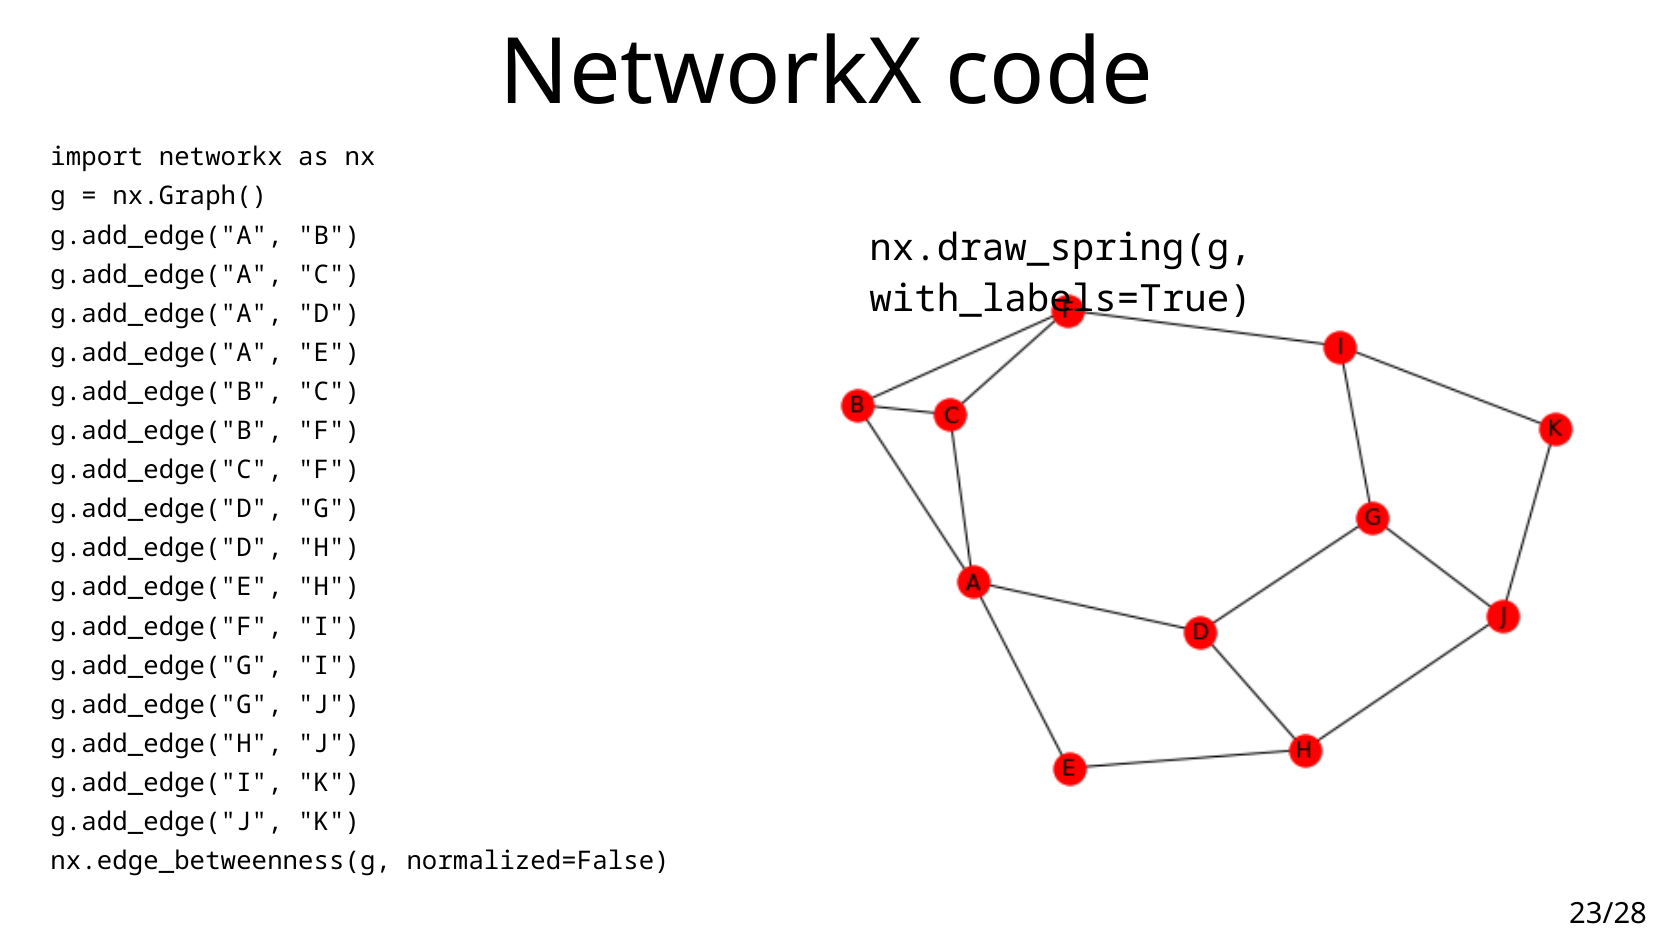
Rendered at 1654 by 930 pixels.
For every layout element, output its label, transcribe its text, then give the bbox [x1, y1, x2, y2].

title NetworkX code [82, 1, 1571, 135]
picture [745, 260, 1617, 845]
text_box nx.draw_spring(g, with_labels=True) [854, 213, 1605, 316]
list import networkx as nx g = nx.Graph() g.add_edge("A", "B") g.add_edge("A", "C") g.add_edge("A", "D") g.add_edge("A", "E") g.add_edge("B", "C") g.add_edge("B", "F") g.add_edge("C", "F") g.add_edge("D", "G") g.add_edge("D", "H") g.add_edge("E", "H") g.add_edge("F", "I") g.add_edge("G", "I") g.add_edge("G", "J") g.add_edge("H", "J") g.add_edge("I", "K") g.add_edge("J", "K") nx.edge_betweenness(g, normalized=False) [50, 138, 951, 918]
